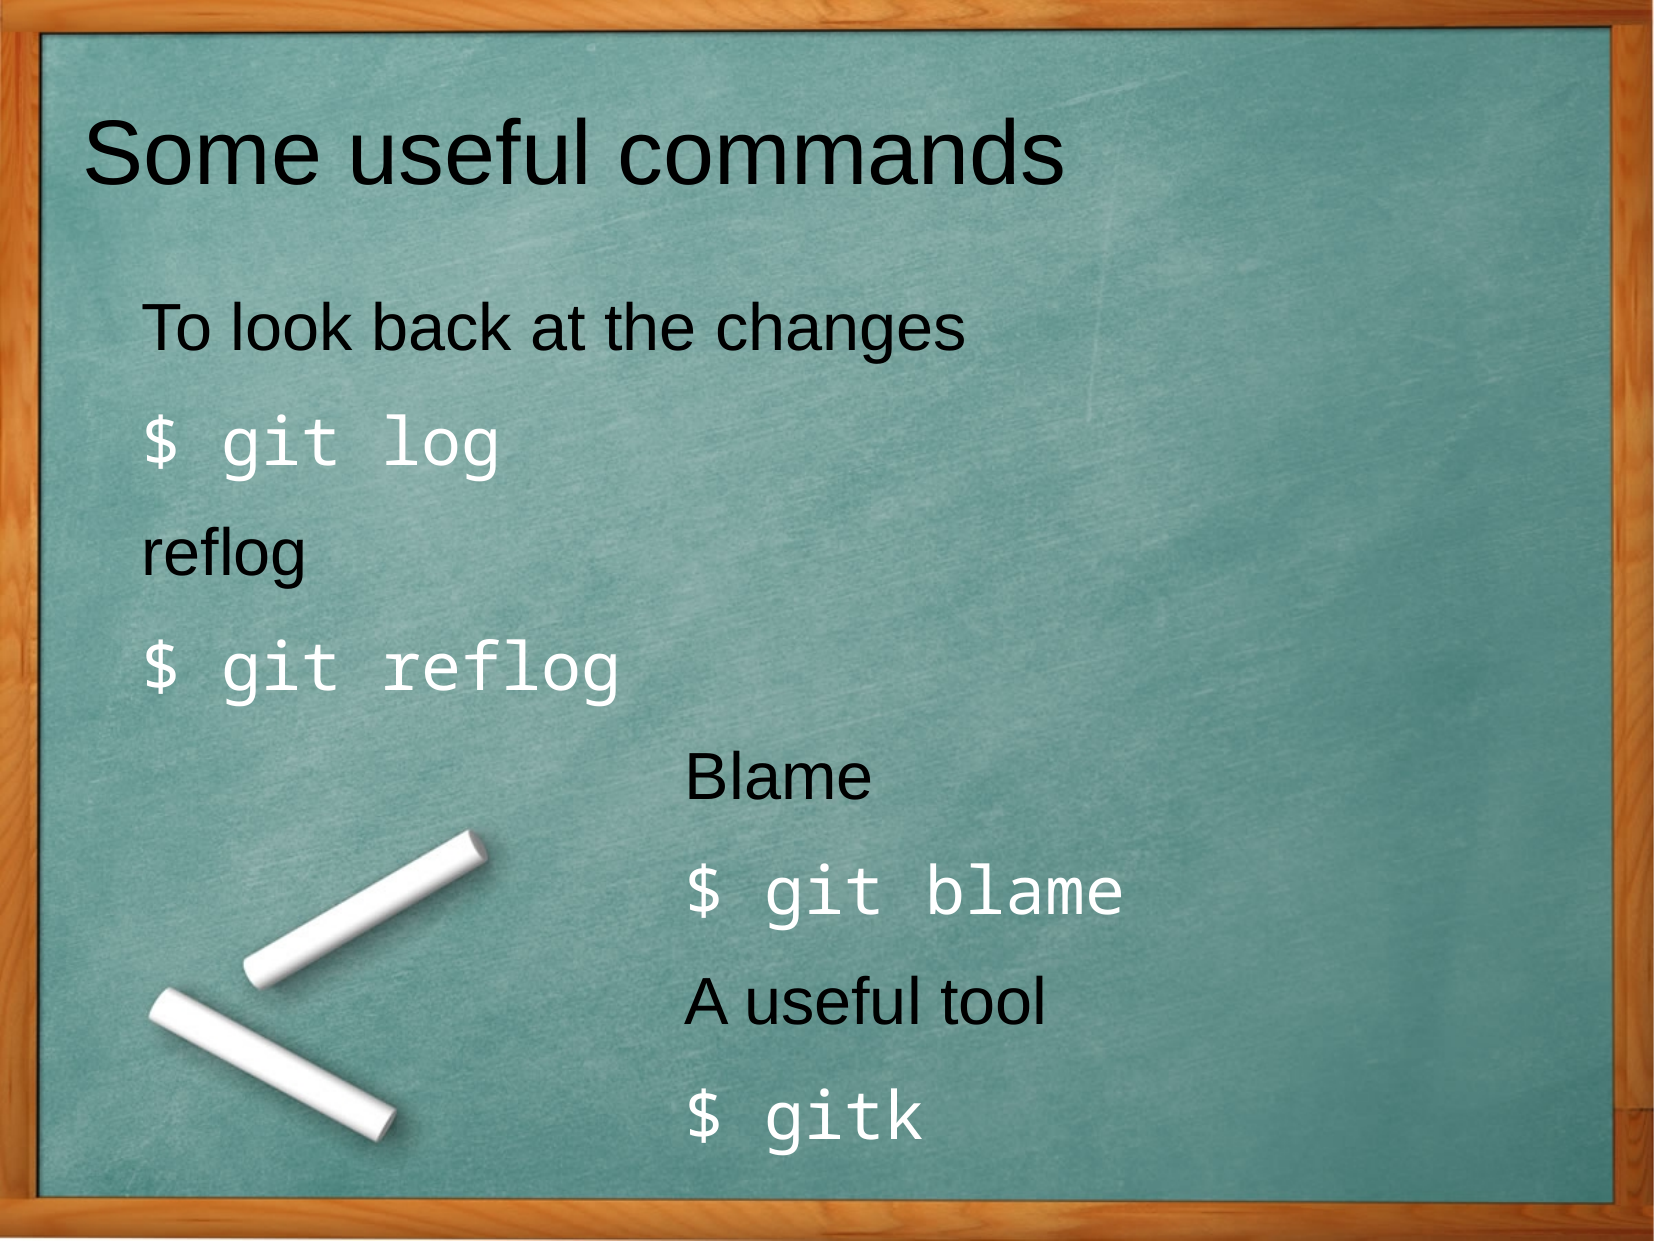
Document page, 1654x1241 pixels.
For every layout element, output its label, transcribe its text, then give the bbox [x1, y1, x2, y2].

picture [0, 0, 1654, 1241]
title Some useful commands [82, 49, 1571, 257]
list To look back at the changes $ git log reflog $ git reflog Blame $ git blame A useful tool $ gitk [70, 290, 1571, 1241]
